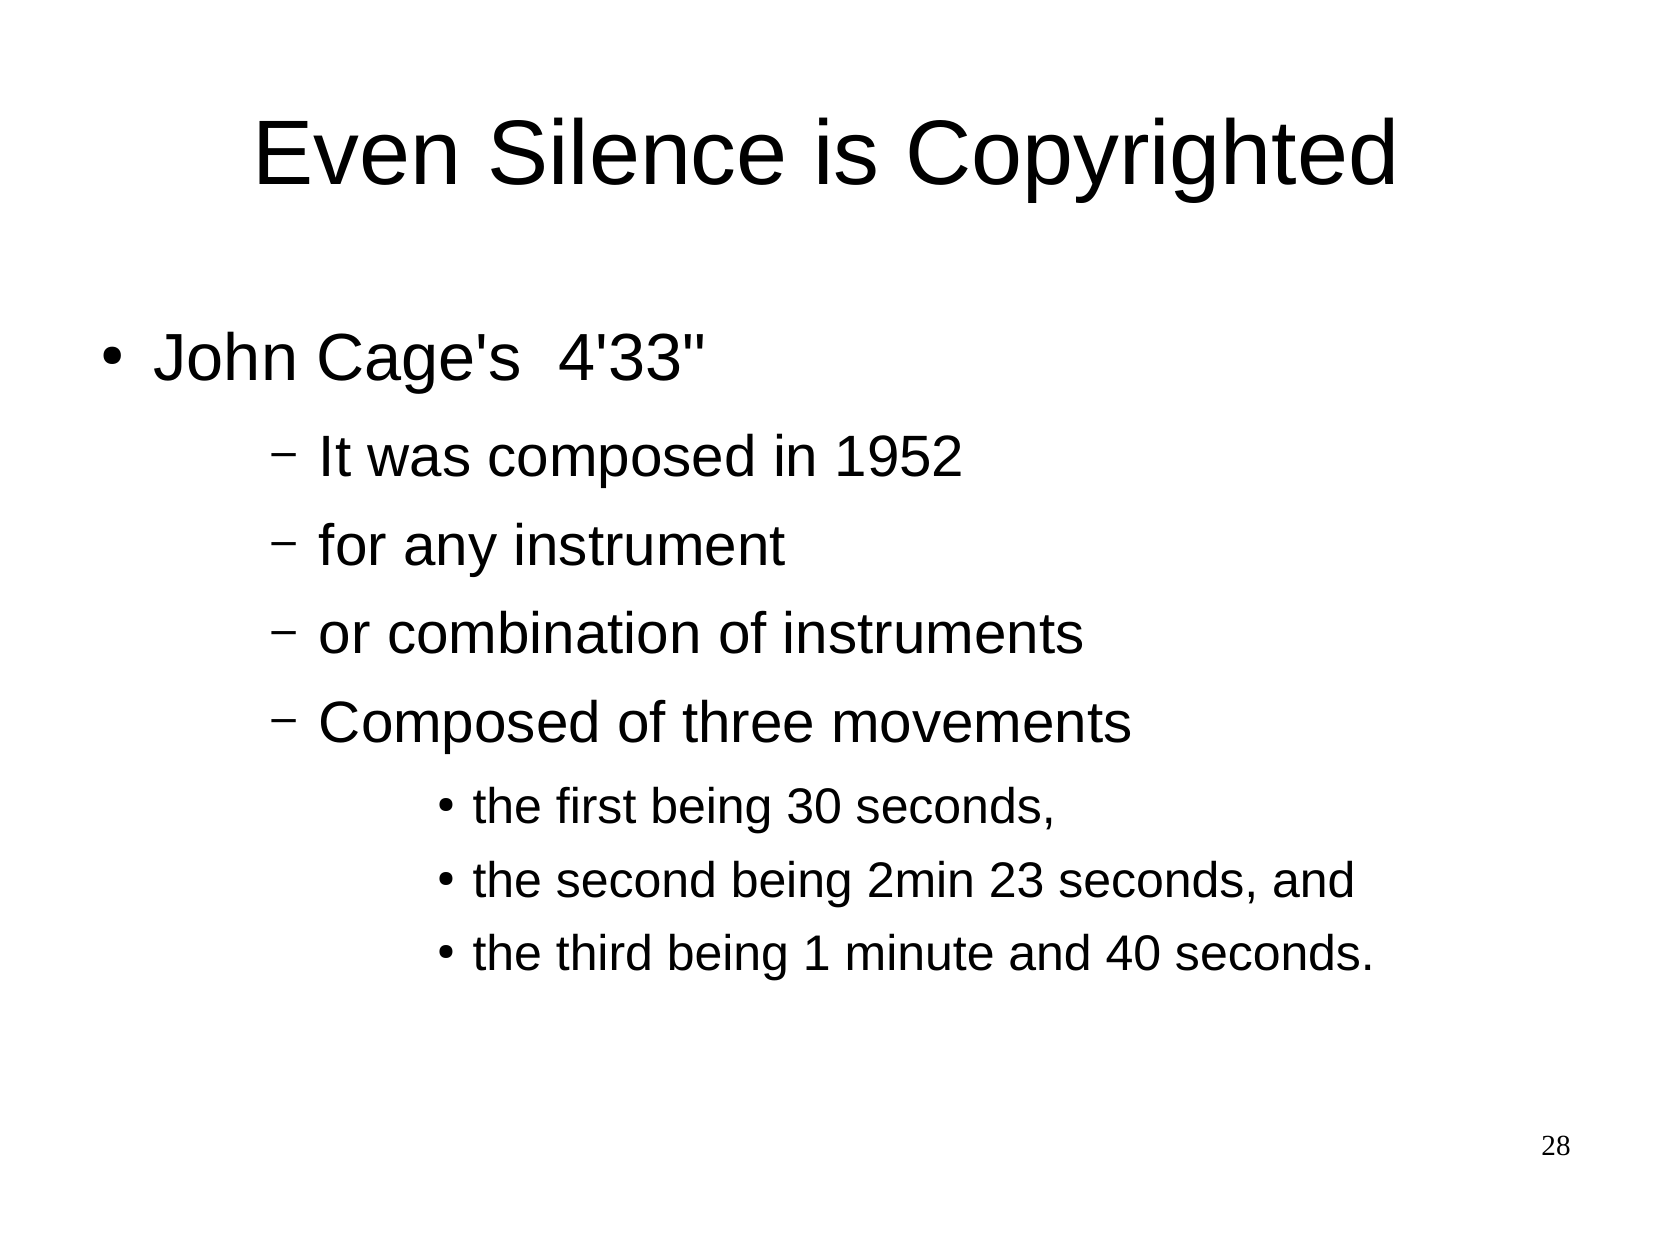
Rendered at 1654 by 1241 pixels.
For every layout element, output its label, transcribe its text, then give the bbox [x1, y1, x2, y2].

title Even Silence is Copyrighted [82, 49, 1571, 257]
list John Cage's 4'33" It was composed in 1952 for any instrument or combination of instruments Composed of three movements the first being 30 seconds, the second being 2min 23 seconds, and the third being 1 minute and 40 seconds. [82, 319, 1571, 1043]
